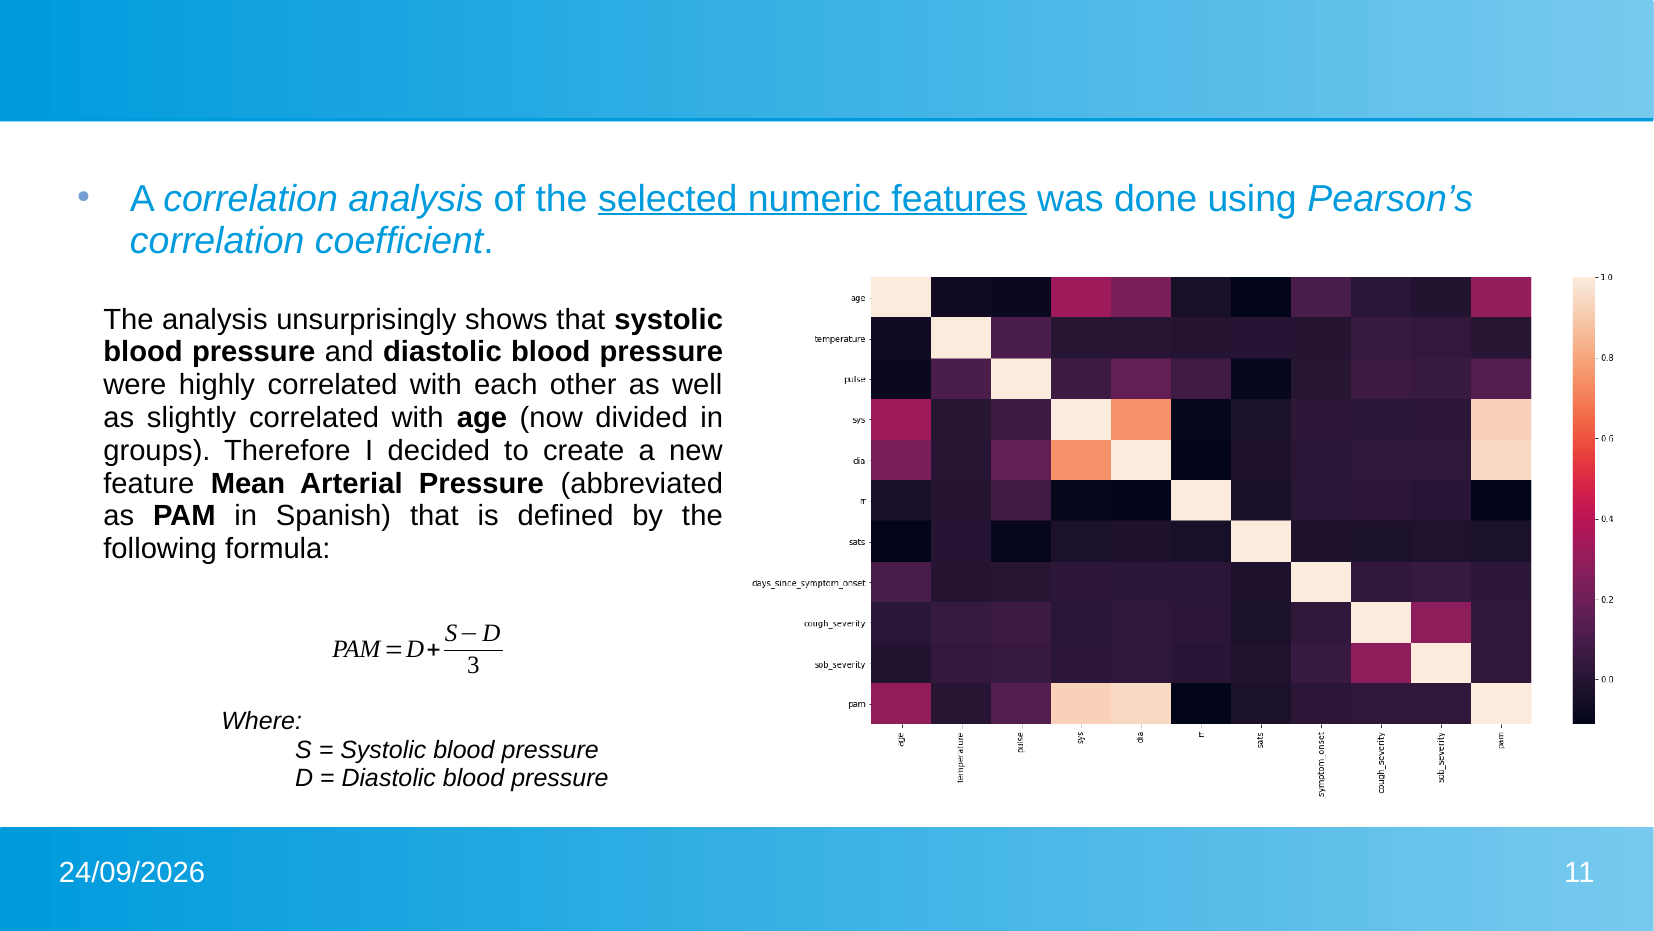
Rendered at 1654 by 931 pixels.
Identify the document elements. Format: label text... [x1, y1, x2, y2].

text_box The analysis unsurprisingly shows that systolic blood pressure and diastolic blood pressure were highly correlated with each other as well as slightly correlated with age (now divided in groups). Therefore I decided to create a new feature Mean Arterial Pressure (abbreviated as PAM in Spanish) that is defined by the following formula: [88, 295, 738, 573]
picture [898, 206, 908, 212]
picture [950, 206, 959, 212]
picture [848, 206, 856, 212]
picture [754, 206, 762, 212]
picture [738, 206, 750, 212]
picture [796, 206, 803, 212]
picture [807, 206, 814, 212]
picture [1002, 206, 1012, 212]
picture [876, 206, 894, 212]
picture [917, 206, 926, 212]
text_box Where: S = Systolic blood pressure D = Diastolic blood pressure [206, 699, 650, 827]
picture [981, 206, 993, 212]
picture [835, 206, 843, 212]
picture [819, 206, 827, 212]
picture [860, 206, 868, 212]
list A correlation analysis of the selected numeric features was done using Pearson’s correlation coefficient. [59, 177, 1595, 266]
picture [738, 206, 1654, 798]
chart [324, 619, 510, 680]
